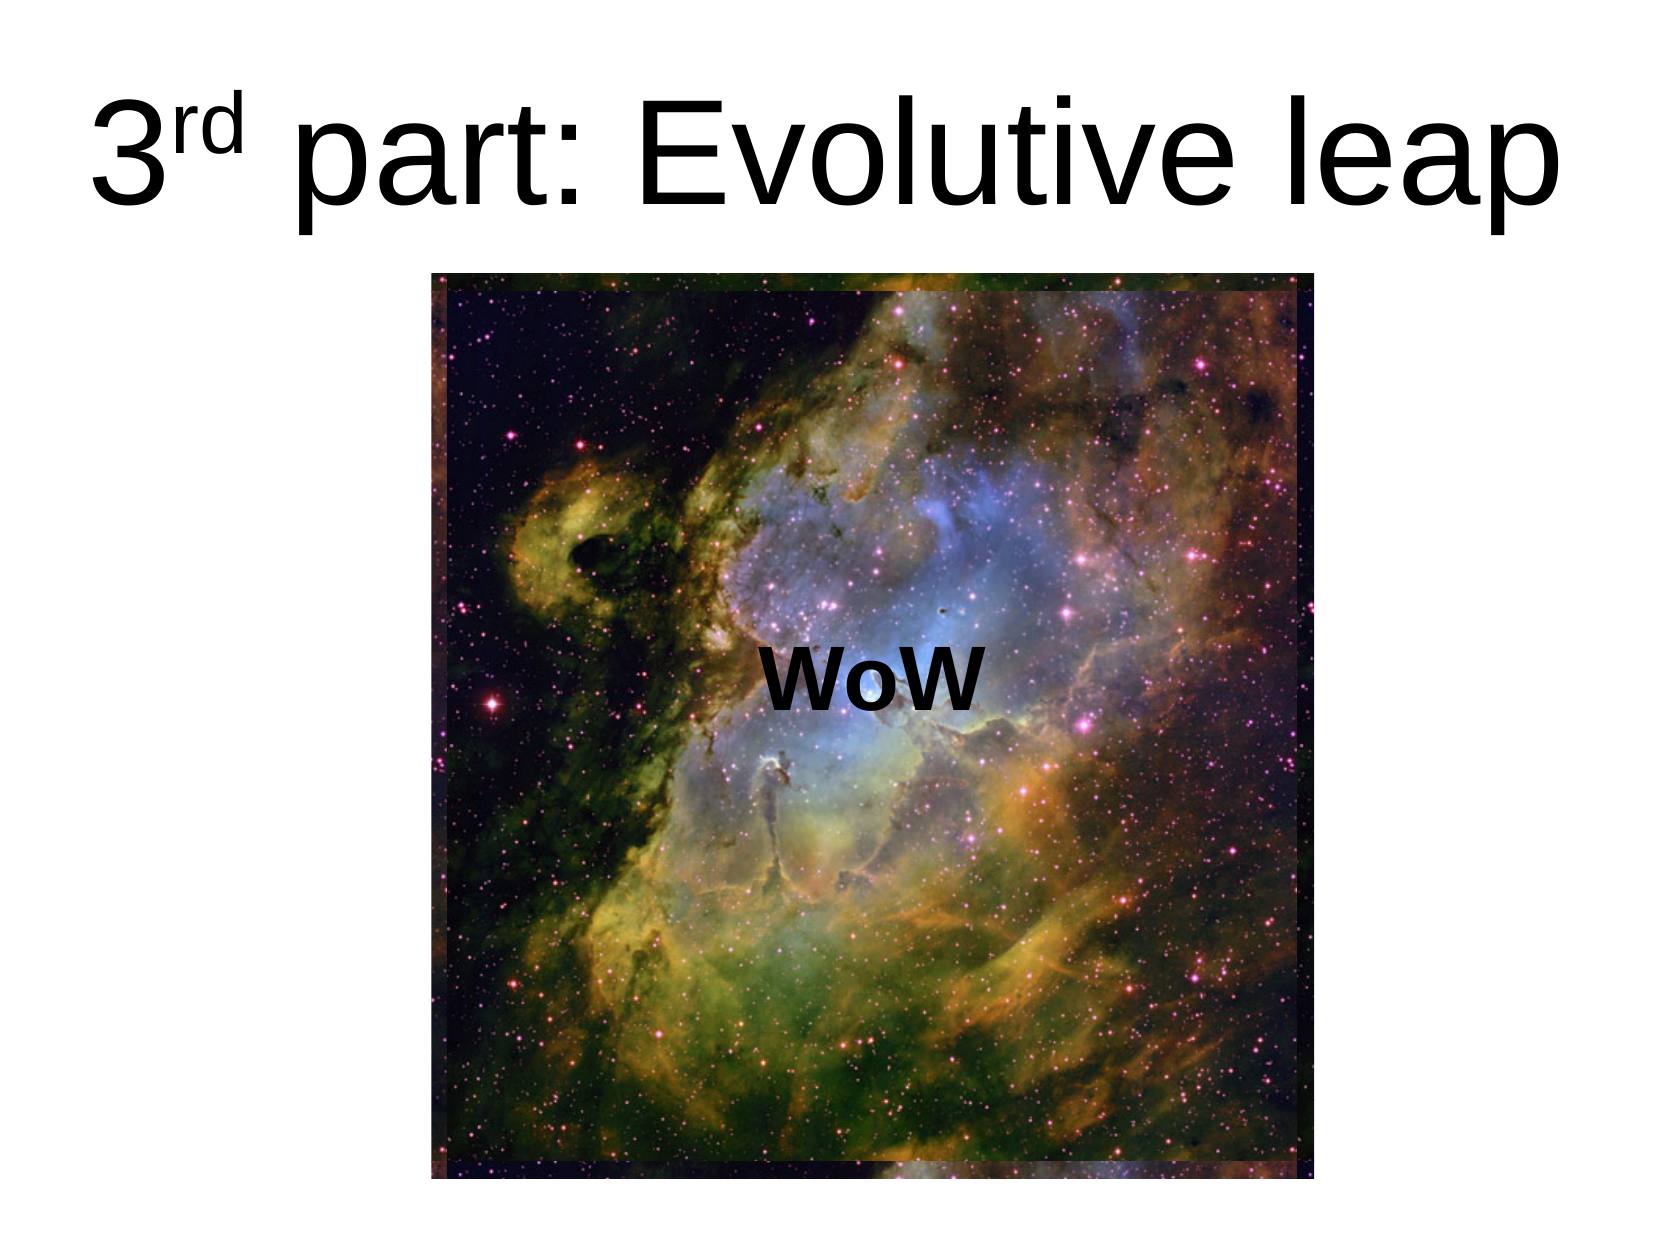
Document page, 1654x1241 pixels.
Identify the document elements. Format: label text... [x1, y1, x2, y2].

subtitle WoW [431, 273, 1315, 1179]
title 3rd part: Evolutive leap [82, 49, 1571, 257]
